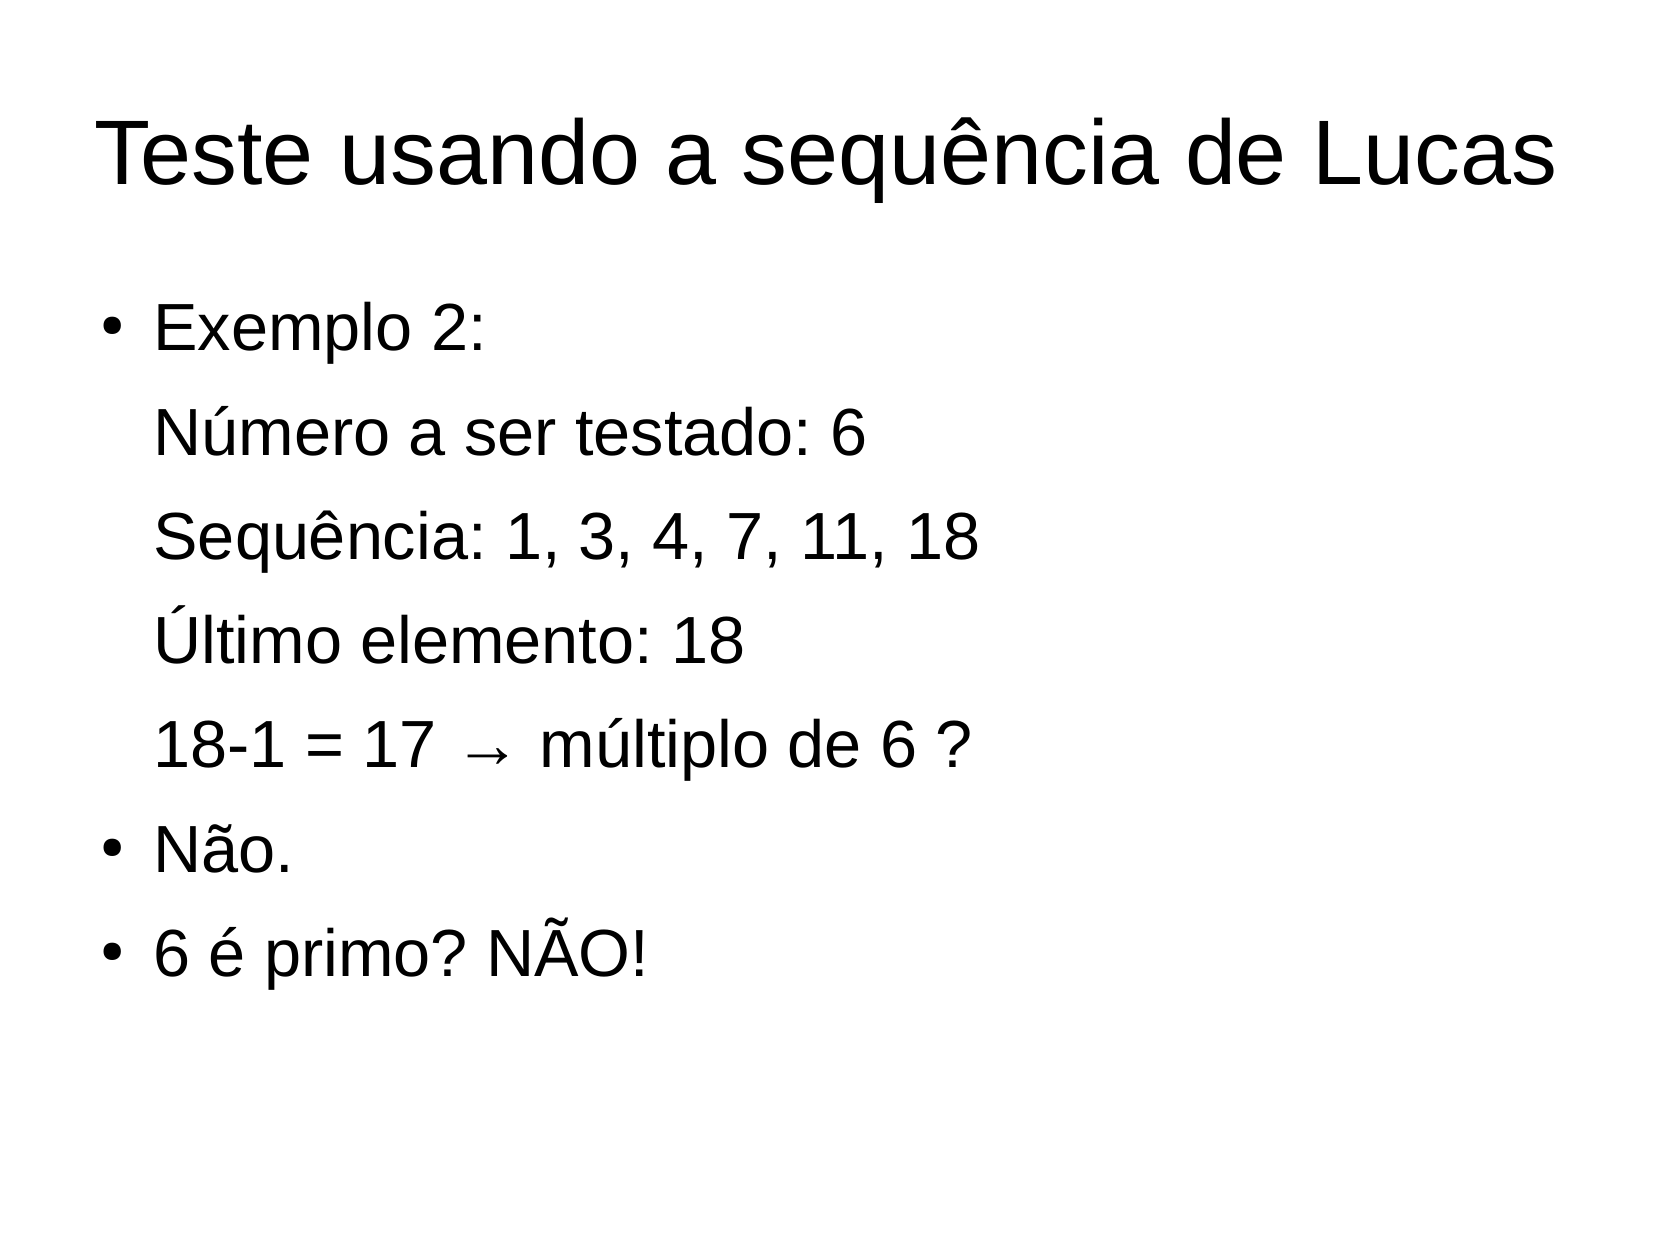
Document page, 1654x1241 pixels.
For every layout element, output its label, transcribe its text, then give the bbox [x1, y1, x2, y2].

title Teste usando a sequência de Lucas [82, 49, 1571, 257]
list Exemplo 2: Número a ser testado: 6 Sequência: 1, 3, 4, 7, 11, 18 Último elemento: 18 18-1 = 17 → múltiplo de 6 ? Não. 6 é primo? NÃO! [82, 290, 1571, 1010]
